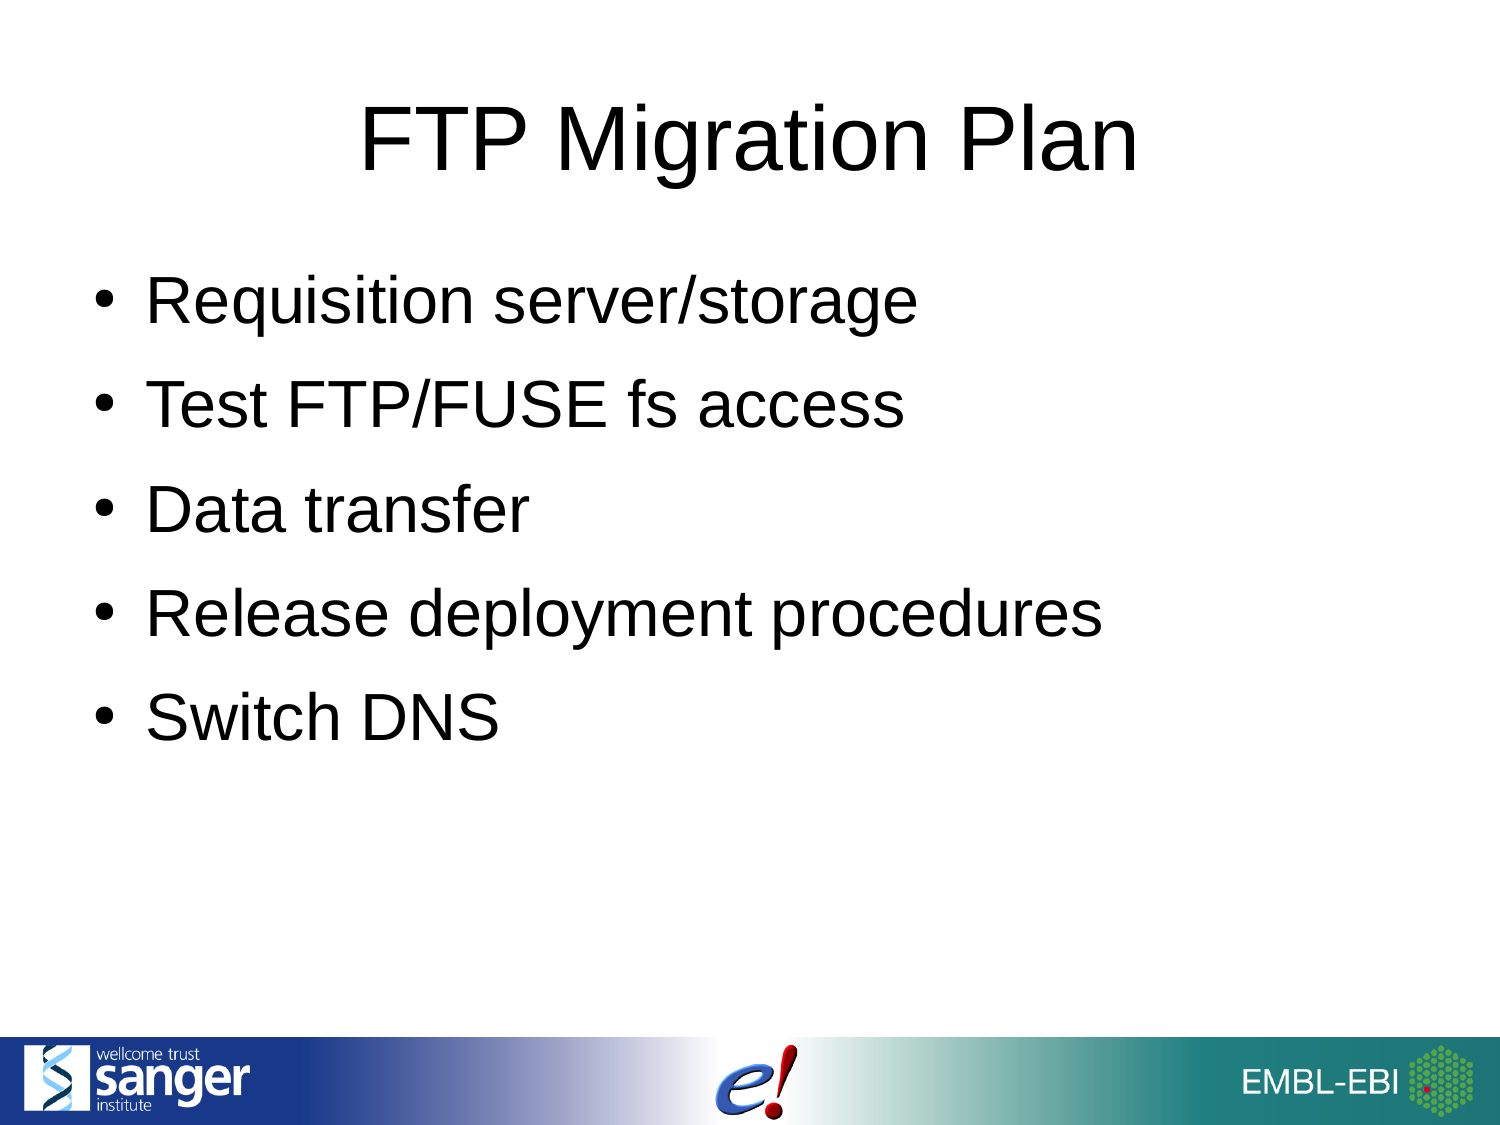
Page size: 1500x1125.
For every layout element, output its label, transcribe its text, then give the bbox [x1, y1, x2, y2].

list Requisition server/storage Test FTP/FUSE fs access Data transfer Release deployment procedures Switch DNS [75, 263, 1395, 916]
title FTP Migration Plan [75, 44, 1425, 233]
picture [0, 1037, 1500, 1125]
